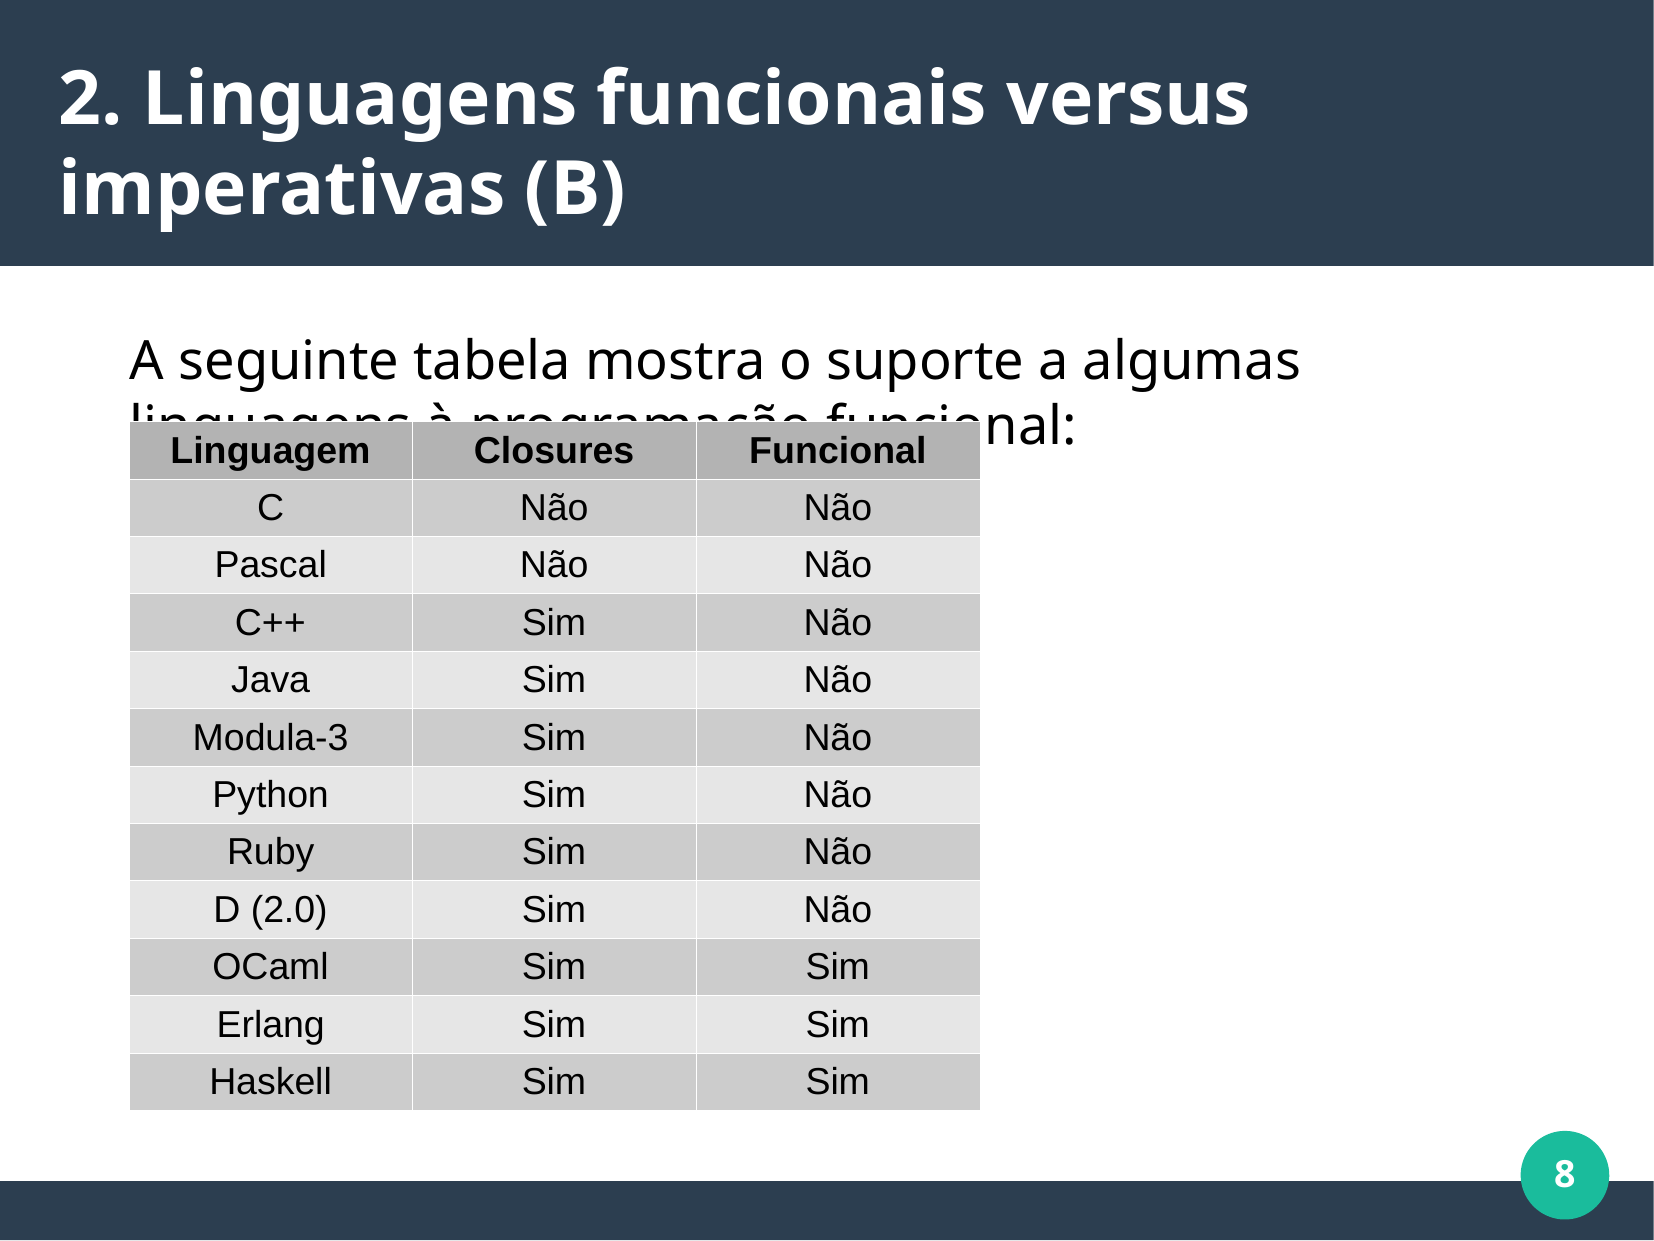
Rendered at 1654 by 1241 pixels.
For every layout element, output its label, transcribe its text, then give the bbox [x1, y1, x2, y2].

table_cell Não [697, 594, 980, 651]
table_cell Não [413, 480, 696, 536]
table_cell Não [697, 537, 980, 593]
title 2. Linguagens funcionais versus imperativas (B) [59, 49, 1595, 207]
table_cell Pascal [130, 537, 412, 593]
table_cell Não [697, 652, 980, 708]
table_cell Não [697, 824, 980, 880]
table_cell D (2.0) [130, 881, 412, 938]
text_box <número> [1505, 1116, 1625, 1235]
table_cell Sim [413, 594, 696, 651]
table_cell Haskell [130, 1054, 412, 1110]
table_cell Não [697, 881, 980, 938]
table_cell Sim [413, 996, 696, 1053]
table_header Closures [413, 422, 696, 479]
table_header Funcional [697, 422, 980, 479]
table_cell OCaml [130, 939, 412, 995]
table_cell Não [413, 537, 696, 593]
table_cell Ruby [130, 824, 412, 880]
table_cell C [130, 480, 412, 536]
table_header Linguagem [130, 422, 412, 479]
table_cell Sim [697, 1054, 980, 1110]
table_cell Python [130, 767, 412, 823]
table_cell Sim [413, 709, 696, 766]
table_cell Sim [413, 767, 696, 823]
table_cell C++ [130, 594, 412, 651]
table_cell Sim [697, 939, 980, 995]
table_cell Erlang [130, 996, 412, 1053]
table_cell Sim [697, 996, 980, 1053]
table_cell Sim [413, 1054, 696, 1110]
table_cell Não [697, 480, 980, 536]
table_cell Sim [413, 652, 696, 708]
table_cell Java [130, 652, 412, 708]
table_cell Sim [413, 939, 696, 995]
list A seguinte tabela mostra o suporte a algumas linguagens à programação funcional: [59, 324, 1595, 1152]
table_cell Não [697, 767, 980, 823]
table_cell Sim [413, 881, 696, 938]
table_cell Não [697, 709, 980, 766]
table_cell Modula-3 [130, 709, 412, 766]
table_cell Sim [413, 824, 696, 880]
